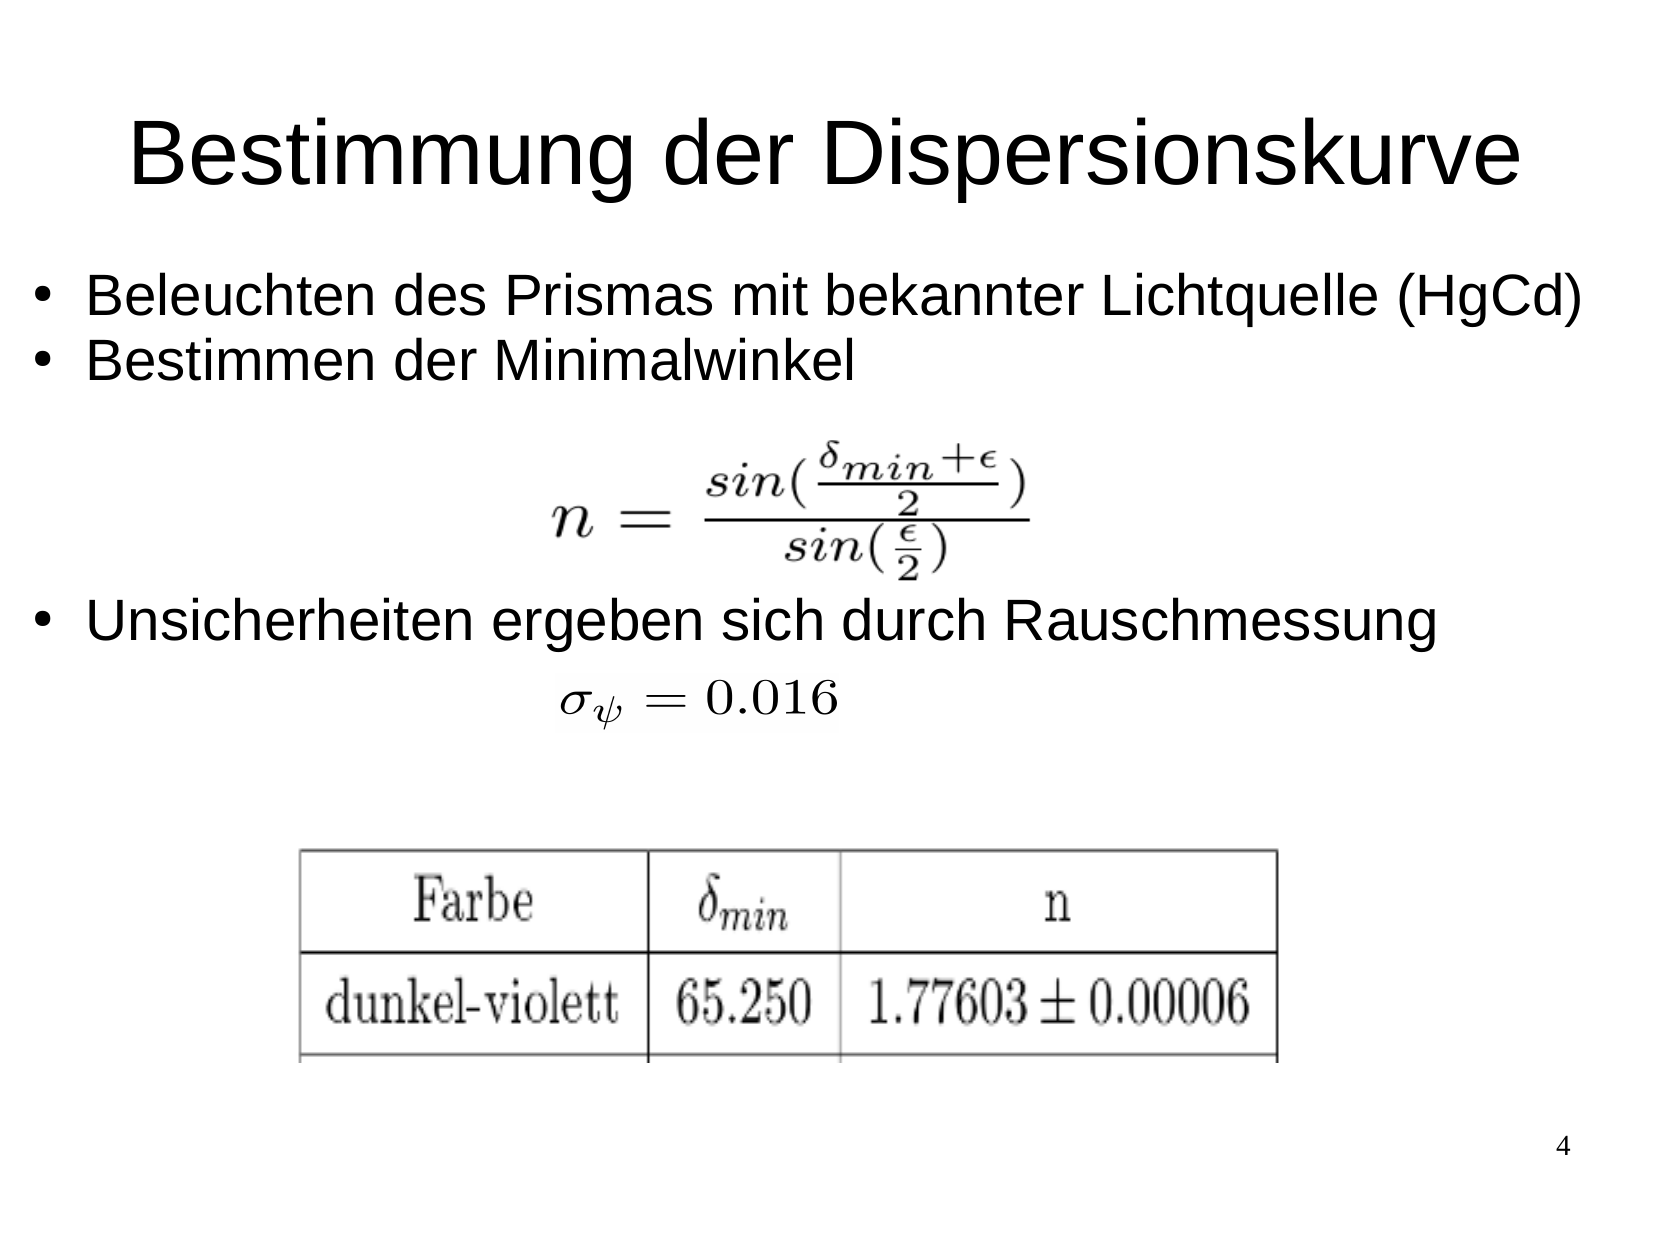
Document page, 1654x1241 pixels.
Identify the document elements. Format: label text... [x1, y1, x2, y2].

title Bestimmung der Dispersionskurve [82, 49, 1571, 255]
picture [295, 841, 1288, 1063]
picture [555, 673, 839, 733]
text_box Beleuchten des Prismas mit bekannter Lichtquelle (HgCd) Bestimmen der Minimalwinkel Unsicherheiten ergeben sich durch Rauschmessung [0, 255, 1643, 1092]
